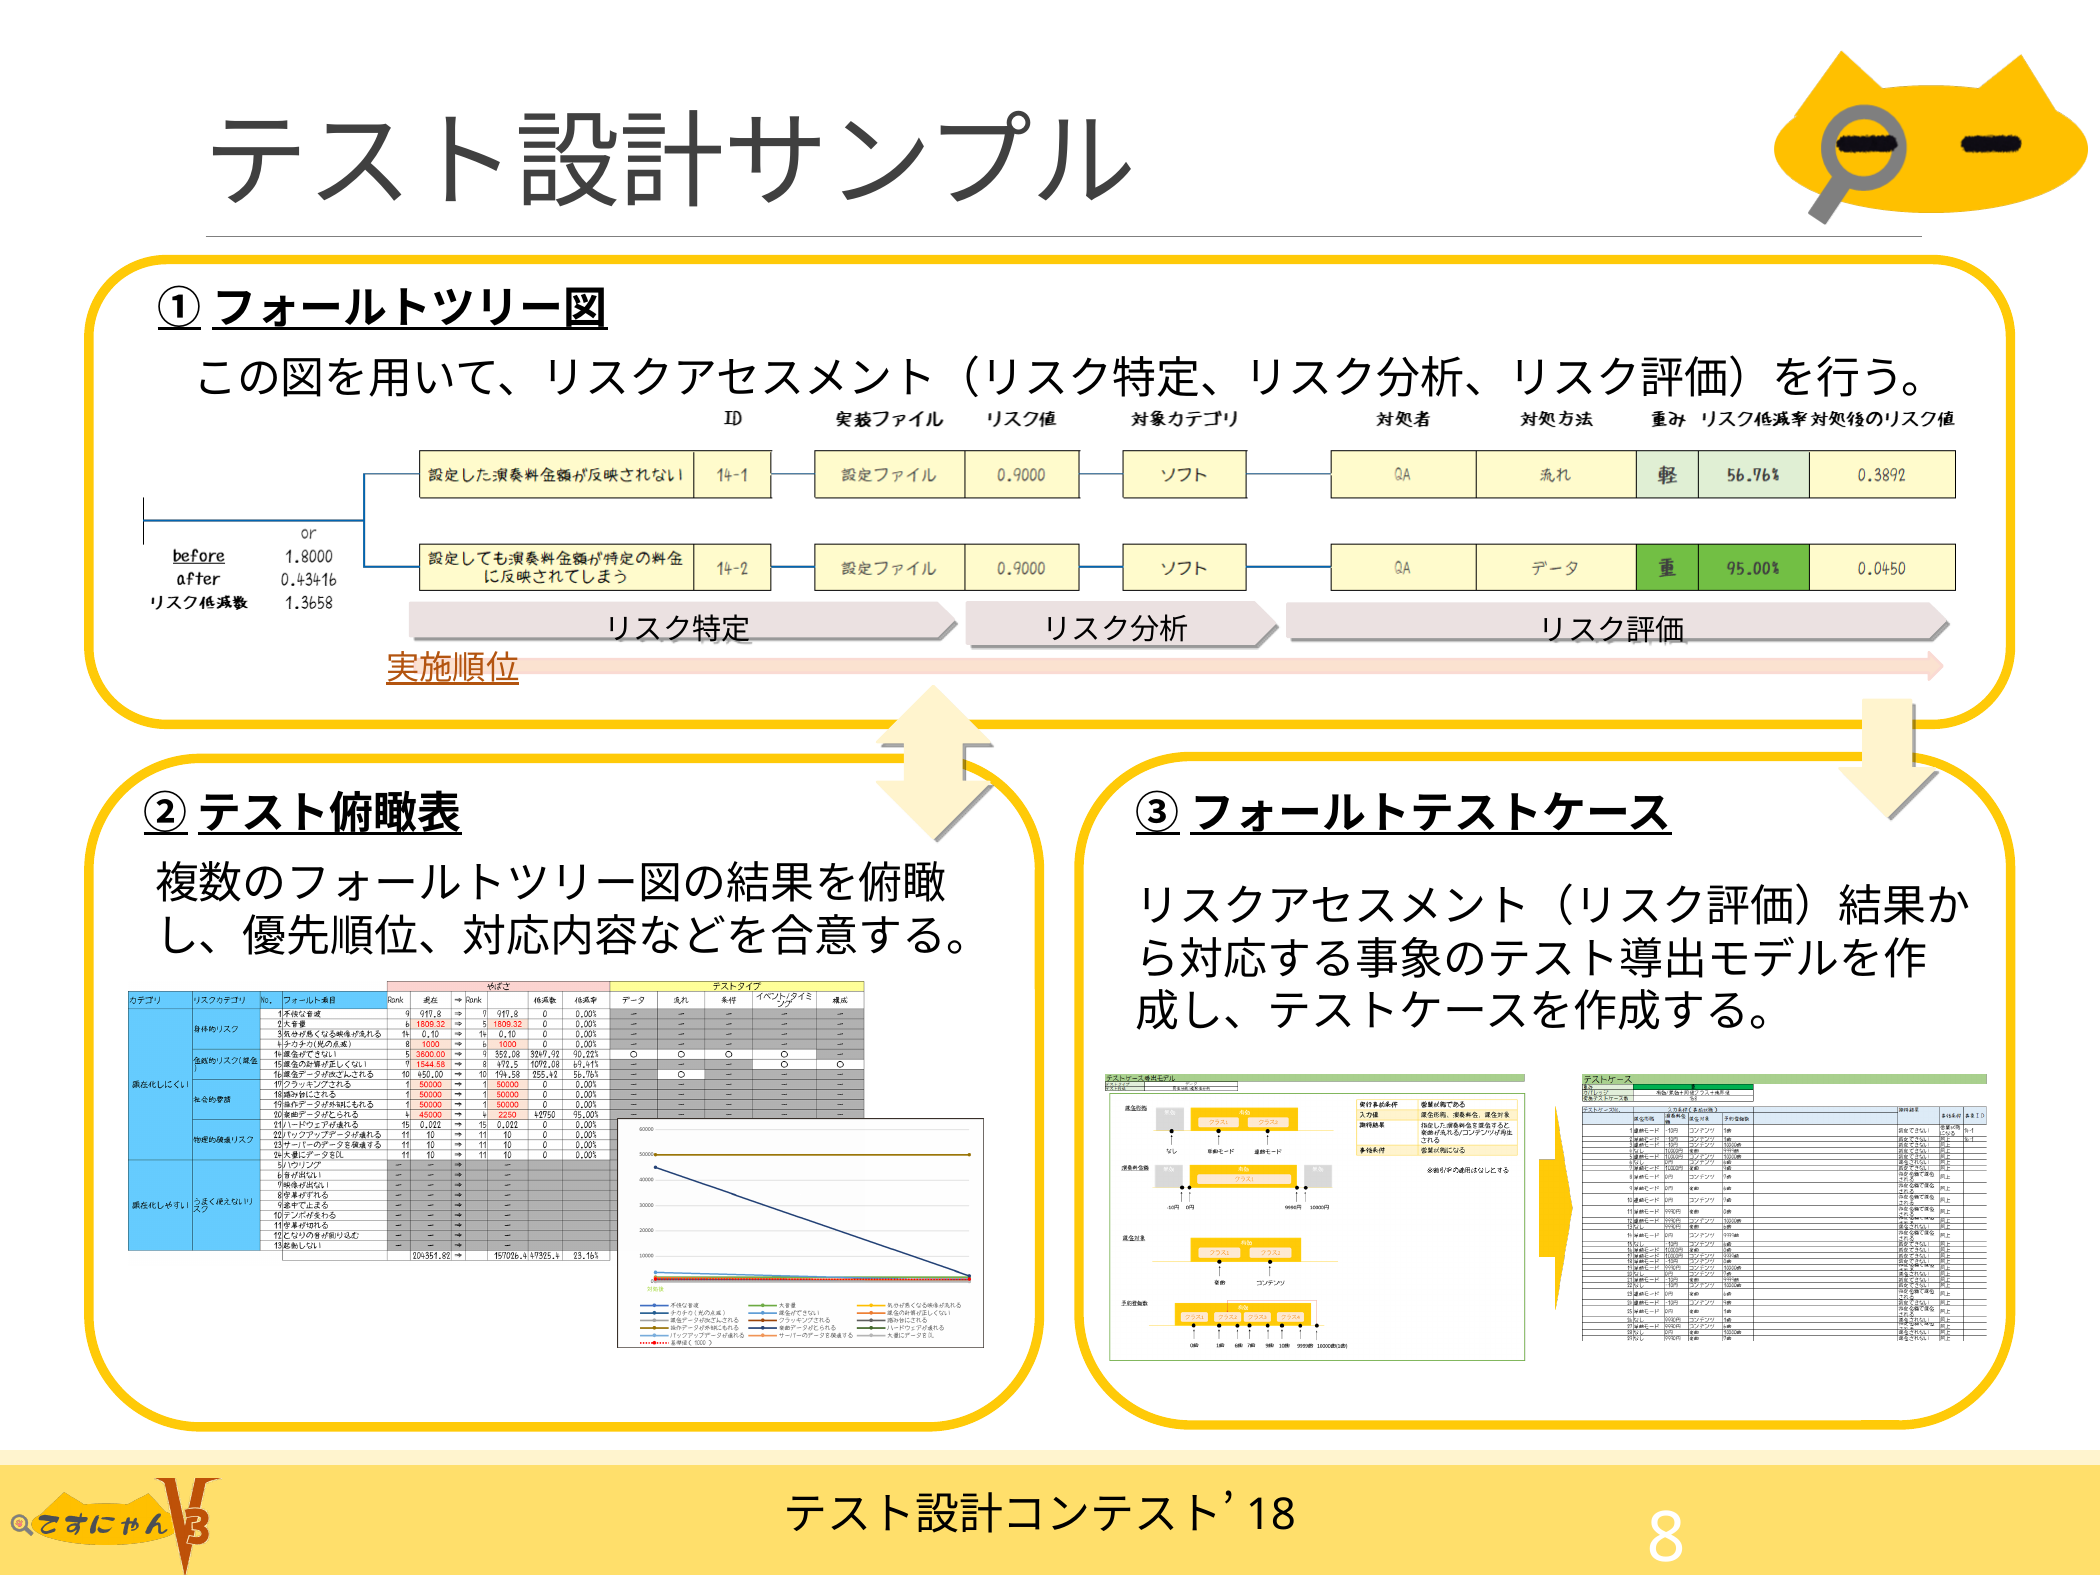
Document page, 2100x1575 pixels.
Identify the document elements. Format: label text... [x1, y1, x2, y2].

title テスト設計サンプル [188, 32, 1922, 228]
text_box 実施順位 [371, 638, 553, 695]
text_box [88, 259, 2011, 1427]
text_box 8 [1630, 1483, 1943, 1568]
text_box ②テスト俯瞰表 [128, 777, 472, 846]
text_box リスク特定 [410, 602, 954, 637]
text_box リスク特定 [701, 623, 714, 637]
picture [1105, 1074, 1987, 1365]
picture [128, 981, 984, 1348]
text_box 複数のフォールトツリー図の結果を俯瞰し、優先順位、対応内容などを合意する。 [140, 846, 1006, 969]
text_box リスク分析 [967, 602, 1276, 644]
text_box リスク評価 [1287, 603, 1946, 637]
text_box リスクアセスメント（リスク評価）結果から対応する事象のテスト導出モデルを作成し、テストケースを作成する。 [1120, 869, 1987, 1046]
text_box ③フォールトテストケース [1120, 777, 1688, 846]
picture [143, 407, 1957, 615]
text_box ①フォールトツリー図 [142, 272, 620, 341]
text_box この図を用いて、リスクアセスメント（リスク特定、リスク分析、リスク評価）を行う。 [178, 342, 1987, 411]
